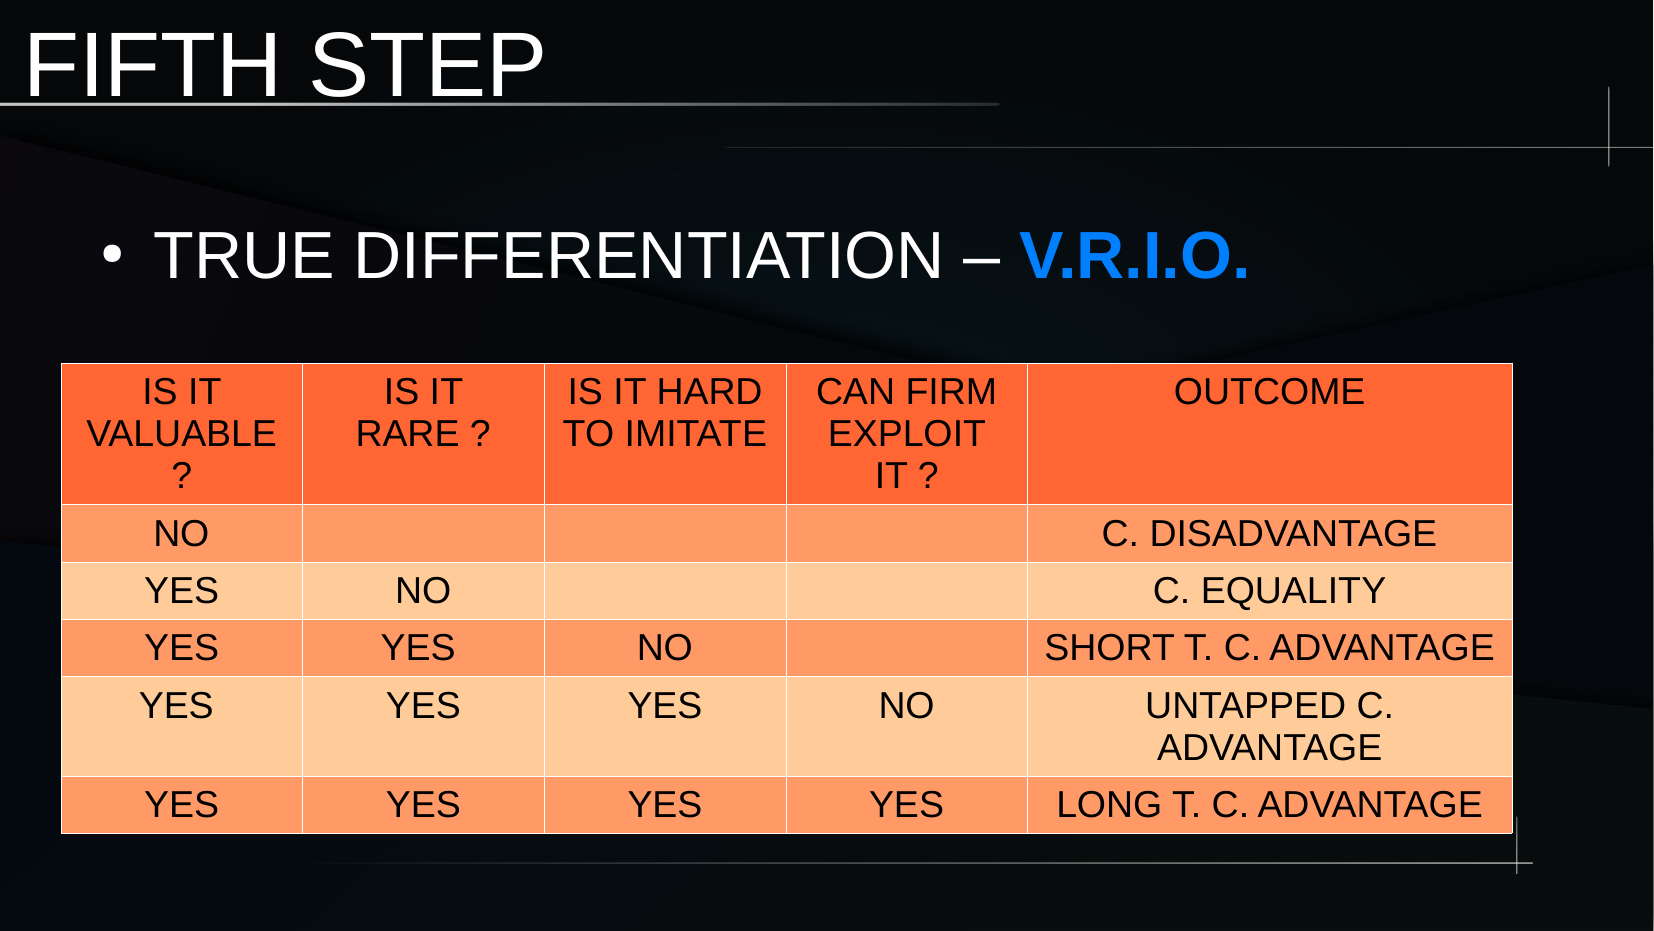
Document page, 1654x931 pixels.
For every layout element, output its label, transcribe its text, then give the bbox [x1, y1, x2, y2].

table_cell YES [787, 777, 1027, 833]
table_header IS IT VALUABLE ? [62, 364, 302, 504]
table_cell YES [62, 677, 302, 776]
table_cell YES [62, 563, 302, 619]
table_header IS IT HARD TO IMITATE [545, 364, 786, 504]
table_header OUTCOME [1028, 364, 1512, 504]
table_cell [545, 505, 786, 562]
table_cell YES [303, 620, 544, 676]
picture [0, 0, 1654, 931]
table_cell [787, 563, 1027, 619]
table_cell [787, 620, 1027, 676]
table_cell YES [62, 777, 302, 833]
table_cell YES [545, 777, 786, 833]
title FIFTH STEP [23, 11, 1589, 119]
table_cell C. EQUALITY [1028, 563, 1512, 619]
table_header CAN FIRM EXPLOIT IT ? [787, 364, 1027, 504]
table_cell LONG T. C. ADVANTAGE [1028, 777, 1512, 833]
table_cell [303, 505, 544, 562]
table_cell C. DISADVANTAGE [1028, 505, 1512, 562]
table_cell NO [62, 505, 302, 562]
table_cell YES [303, 777, 544, 833]
list TRUE DIFFERENTIATION – V.R.I.O. [82, 217, 1571, 758]
table_cell NO [787, 677, 1027, 776]
table_cell [545, 563, 786, 619]
table_cell NO [303, 563, 544, 619]
table_cell SHORT T. C. ADVANTAGE [1028, 620, 1512, 676]
table_cell YES [303, 677, 544, 776]
table_cell YES [62, 620, 302, 676]
table_header IS IT RARE ? [303, 364, 544, 504]
table_cell UNTAPPED C. ADVANTAGE [1028, 677, 1512, 776]
table_cell [787, 505, 1027, 562]
table_cell YES [545, 677, 786, 776]
table_cell NO [545, 620, 786, 676]
